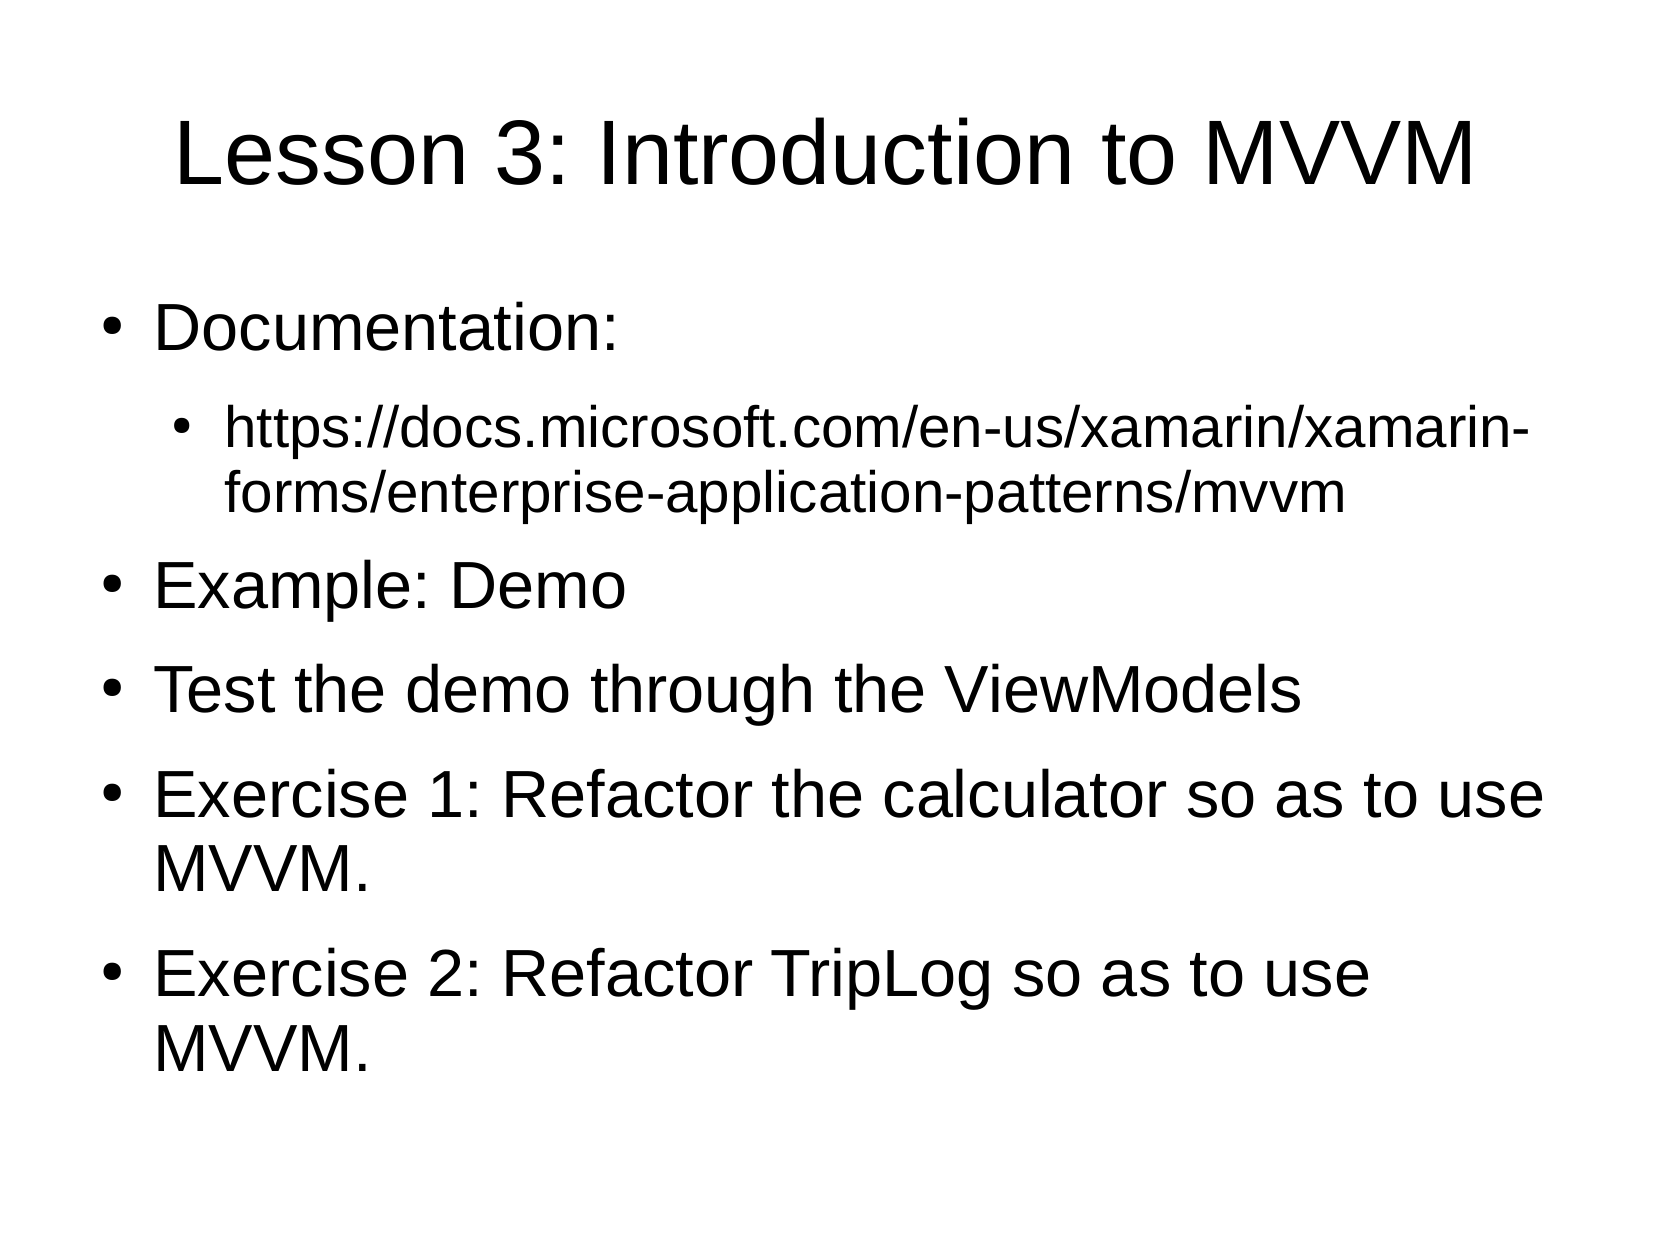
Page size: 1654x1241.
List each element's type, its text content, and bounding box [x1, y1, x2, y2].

title Lesson 3: Introduction to MVVM [82, 49, 1571, 257]
list Documentation: https://docs.microsoft.com/en-us/xamarin/xamarin-forms/enterprise-application-patterns/mvvm Example: Demo Test the demo through the ViewModels Exercise 1: Refactor the calculator so as to use MVVM. Exercise 2: Refactor TripLog so as to use MVVM. [82, 290, 1571, 1241]
